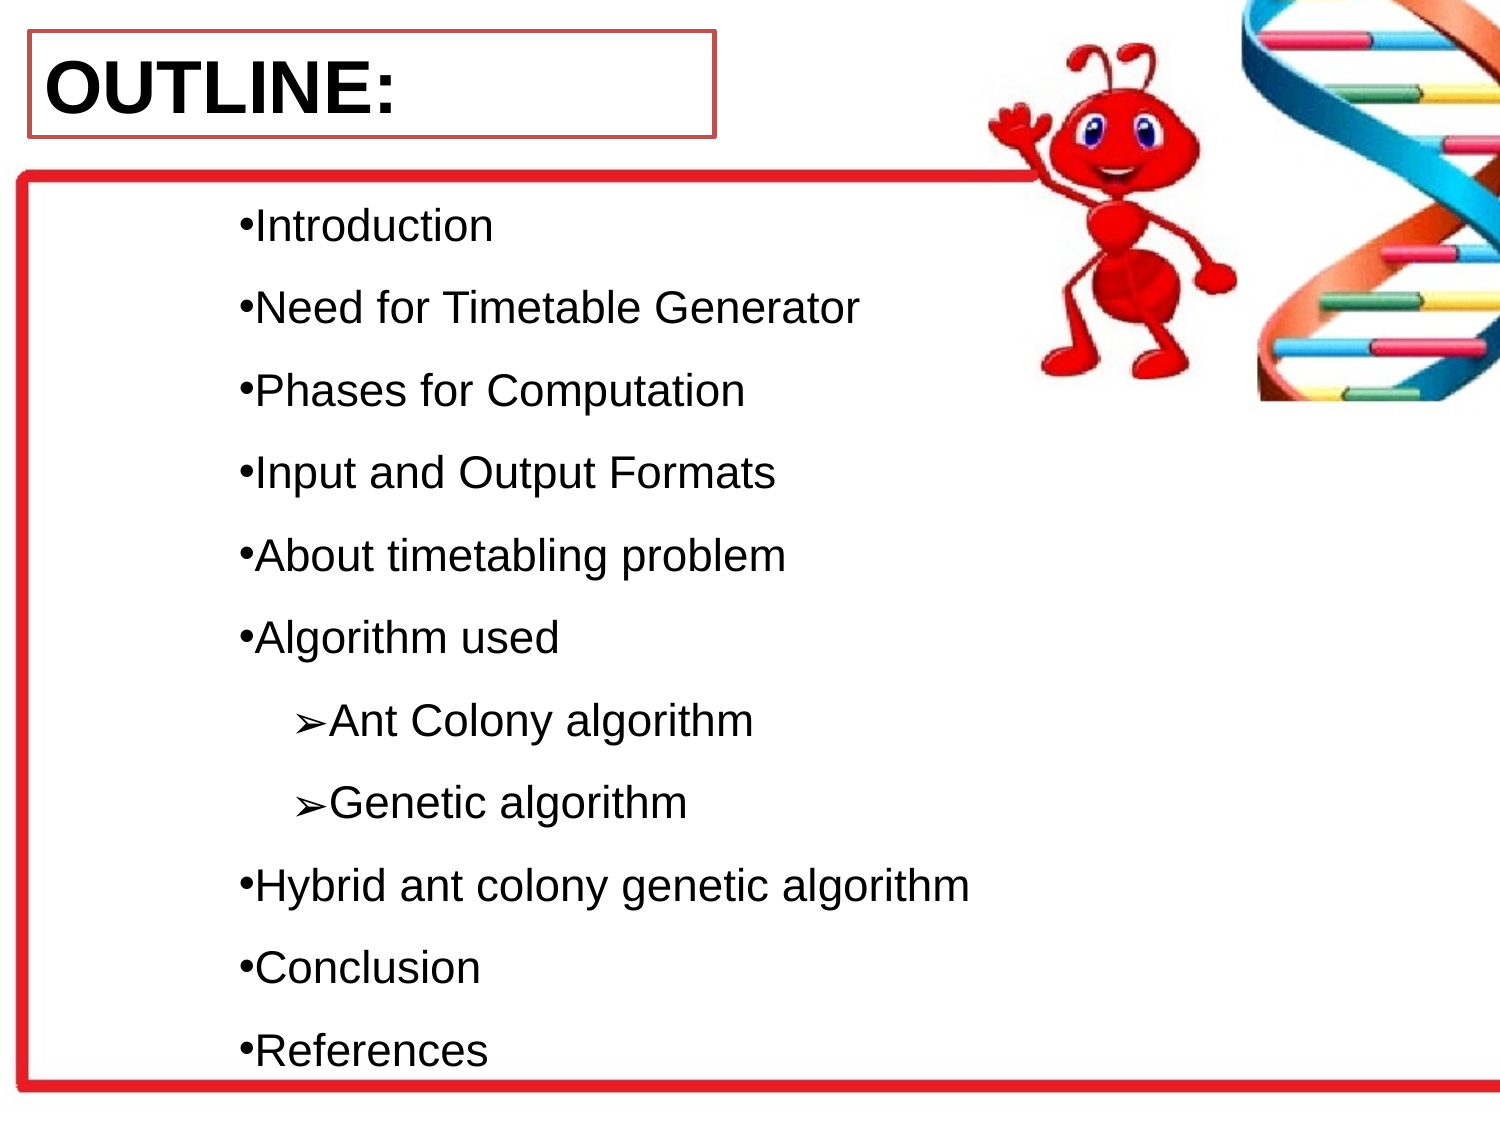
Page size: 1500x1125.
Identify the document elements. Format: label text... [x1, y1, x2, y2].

picture [0, 0, 1500, 1125]
text_box Introduction Need for Timetable Generator Phases for Computation Input and Output Formats About timetabling problem Algorithm used Ant Colony algorithm Genetic algorithm Hybrid ant colony genetic algorithm Conclusion References [223, 160, 989, 1086]
text_box OUTLINE: [29, 30, 715, 137]
